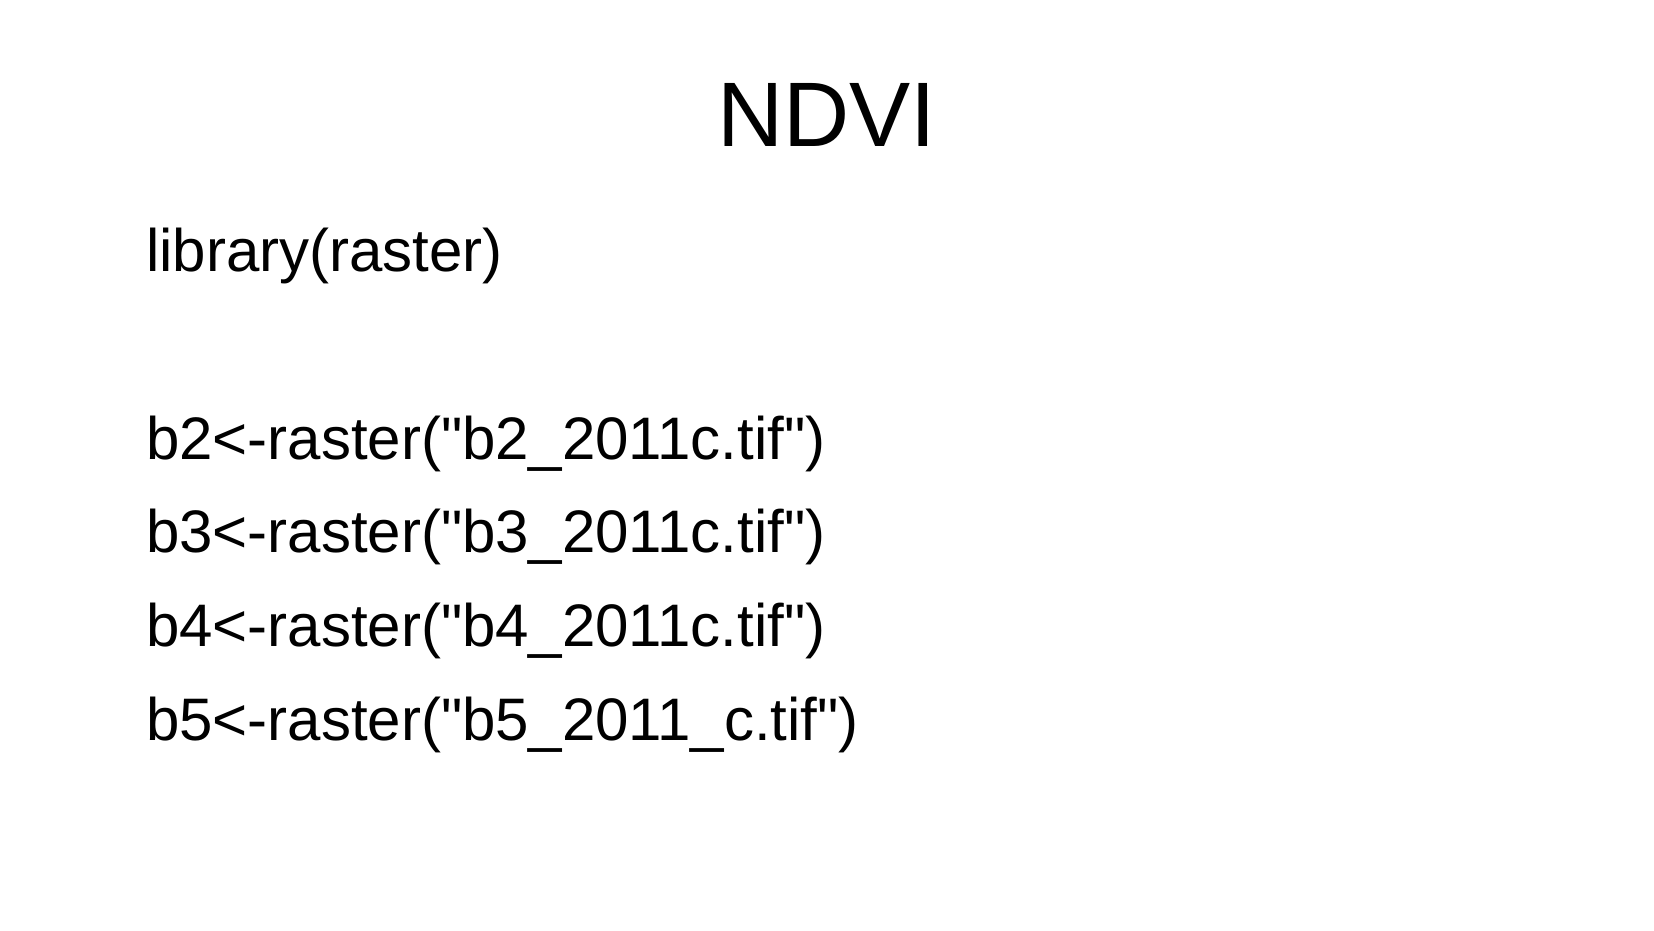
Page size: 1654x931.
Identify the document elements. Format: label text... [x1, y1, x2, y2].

list library(raster) b2<-raster("b2_2011c.tif") b3<-raster("b3_2011c.tif") b4<-raster("b4_2011c.tif") b5<-raster("b5_2011_c.tif") [82, 217, 1571, 758]
title NDVI [82, 37, 1571, 193]
